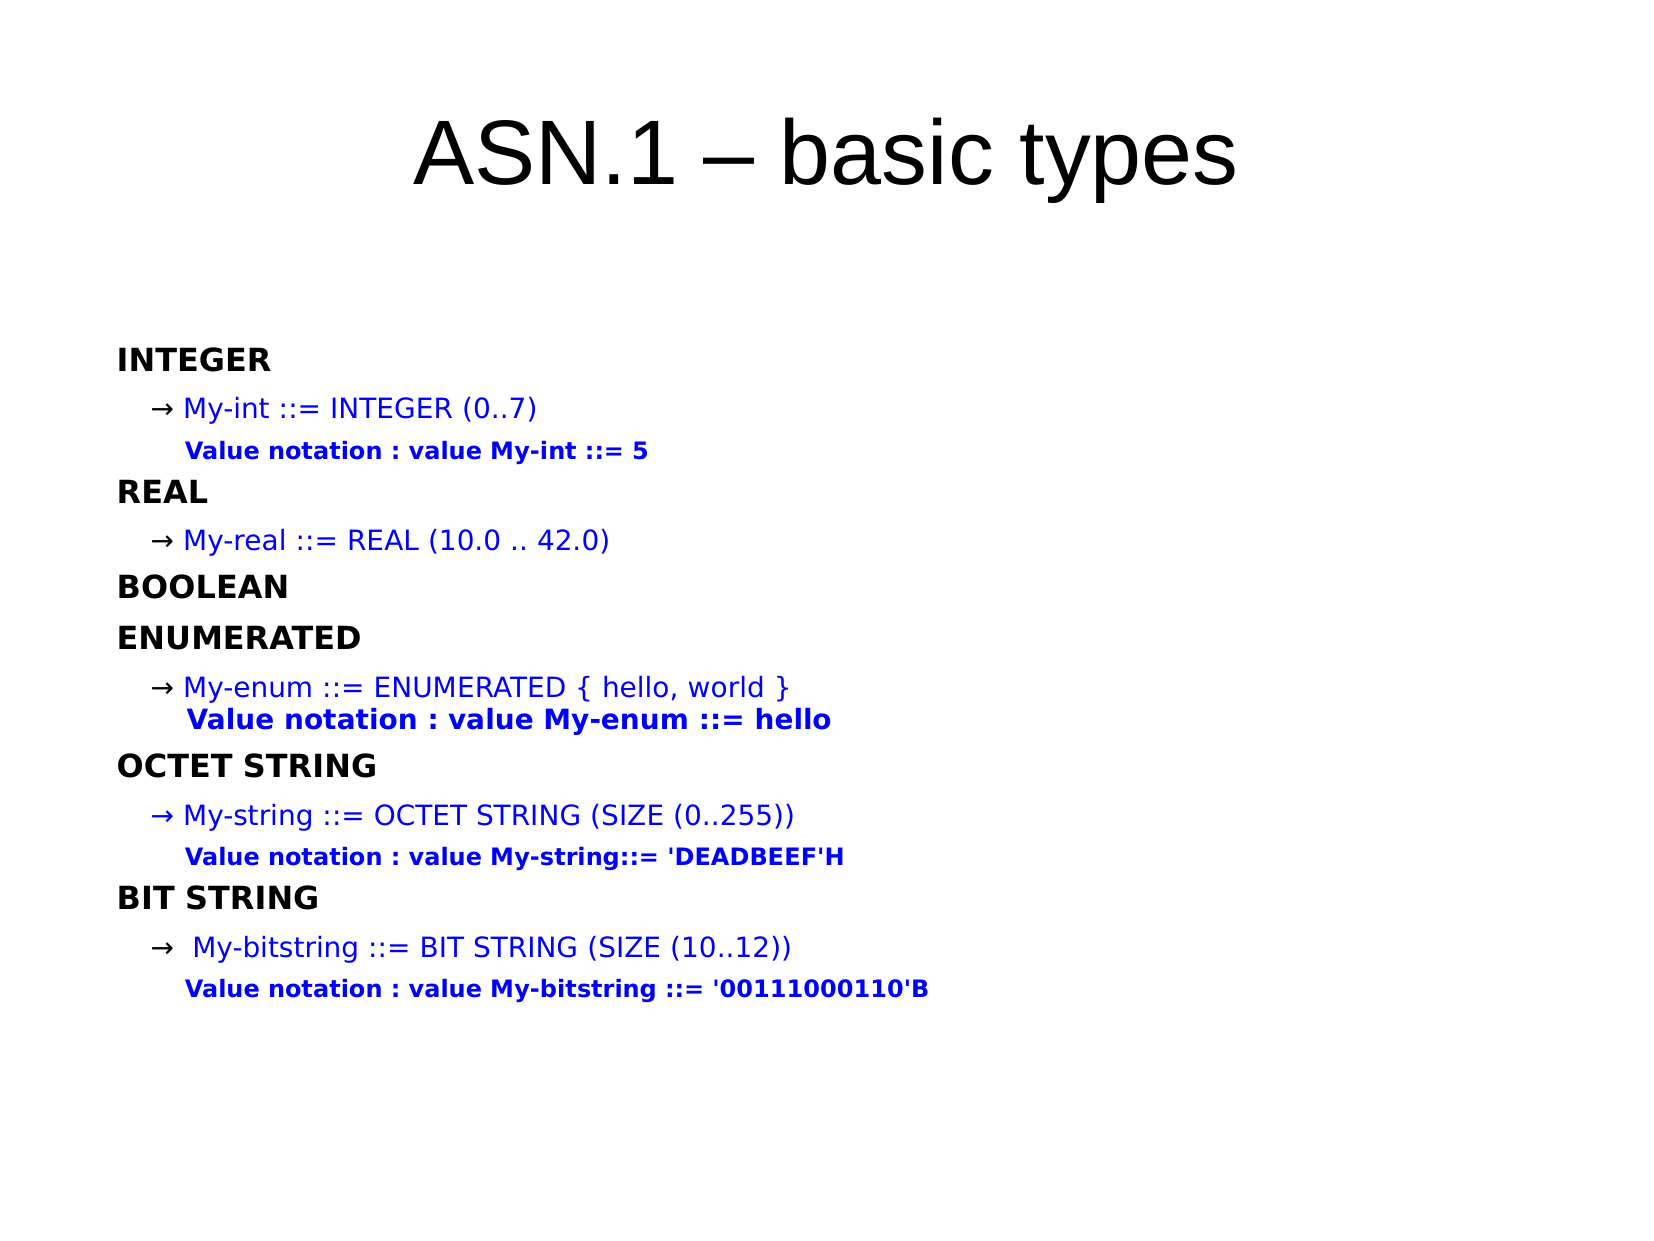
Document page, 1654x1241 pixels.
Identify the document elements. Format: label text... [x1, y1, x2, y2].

list INTEGER → My-int ::= INTEGER (0..7) Value notation : value My-int ::= 5 REAL → My-real ::= REAL (10.0 .. 42.0) BOOLEAN ENUMERATED → My-enum ::= ENUMERATED { hello, world } Value notation : value My-enum ::= hello OCTET STRING → My-string ::= OCTET STRING (SIZE (0..255)) Value notation : value My-string::= 'DEADBEEF'H BIT STRING → My-bitstring ::= BIT STRING (SIZE (10..12)) Value notation : value My-bitstring ::= '00111000110'B [82, 290, 1538, 1010]
title ASN.1 – basic types [82, 49, 1571, 257]
